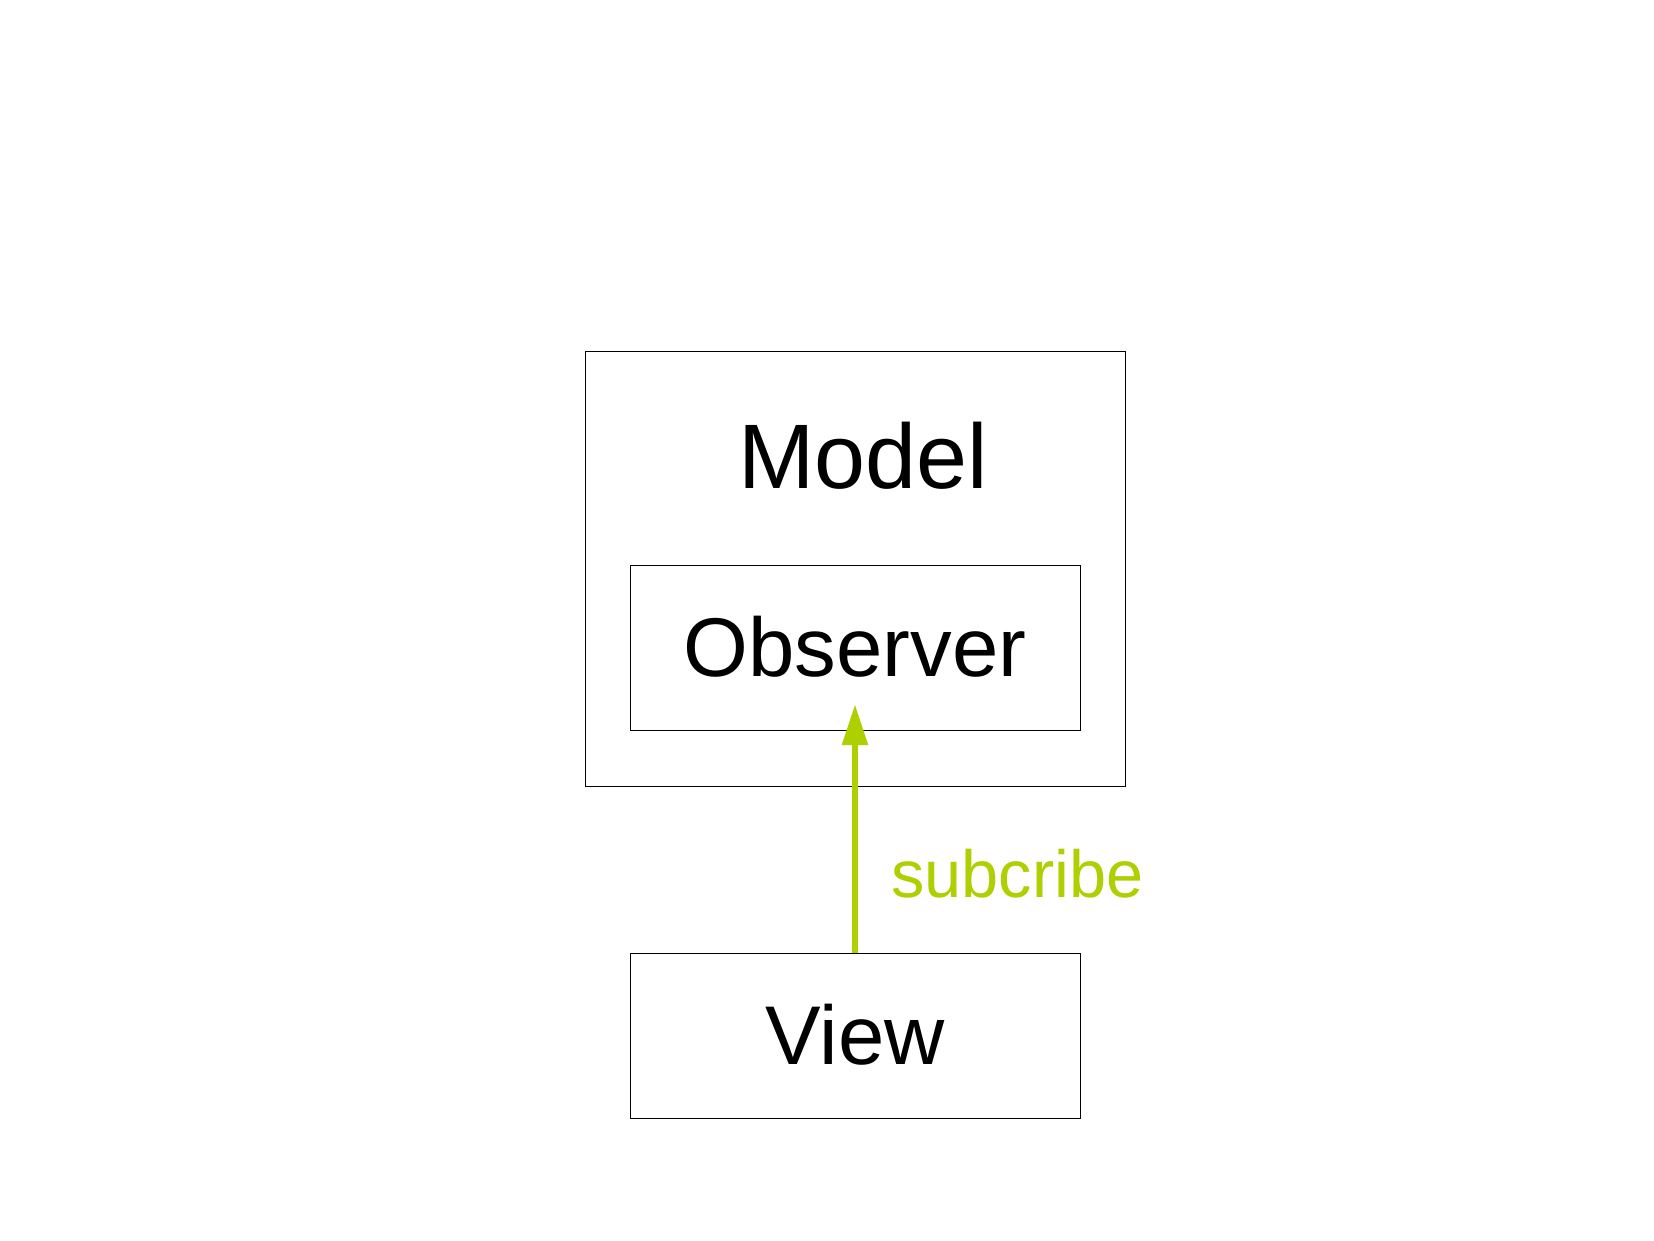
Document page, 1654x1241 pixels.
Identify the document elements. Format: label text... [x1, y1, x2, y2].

text_box Observer [630, 565, 1081, 731]
text_box View [630, 953, 1081, 1119]
text_box subcribe [876, 829, 1160, 920]
text_box Model [723, 398, 1004, 516]
